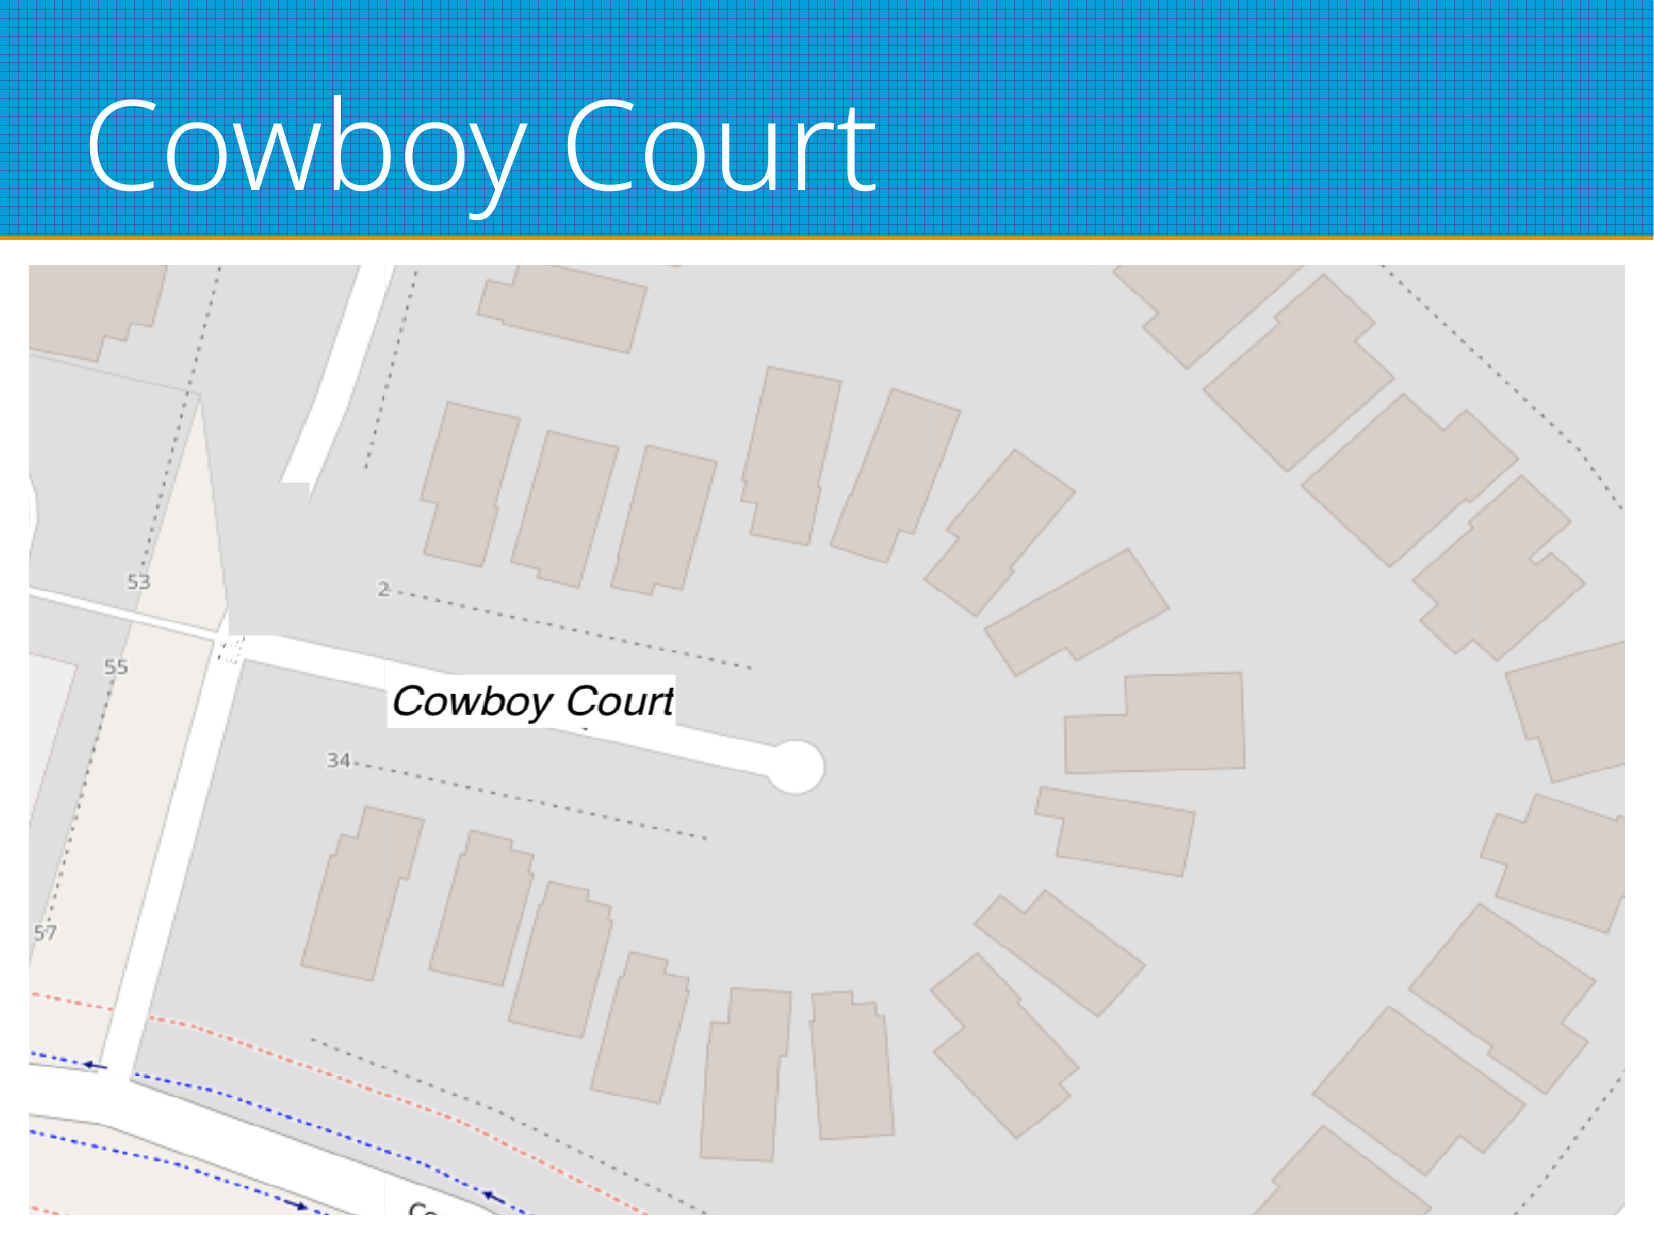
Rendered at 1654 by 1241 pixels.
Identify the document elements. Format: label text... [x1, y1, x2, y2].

title Cowboy Court [82, 19, 1571, 227]
picture [29, 265, 1625, 1215]
